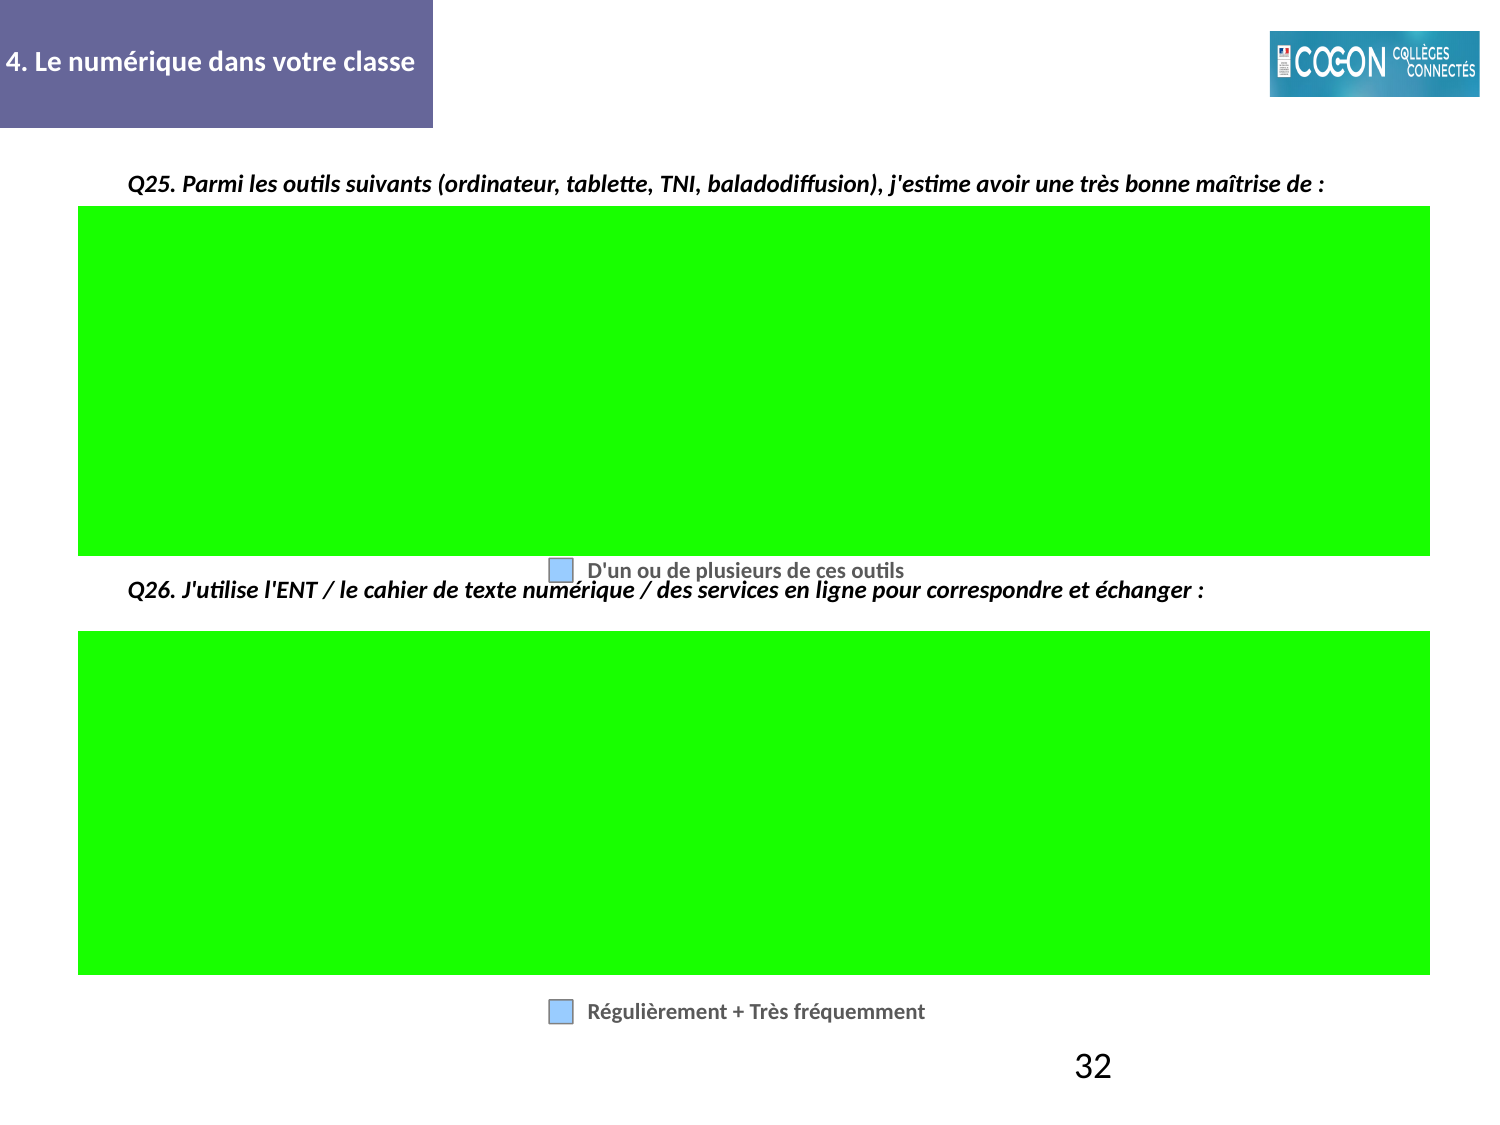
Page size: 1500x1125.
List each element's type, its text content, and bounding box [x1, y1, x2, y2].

picture [78, 631, 1430, 975]
text_box Régulièrement + Très fréquemment [572, 993, 981, 1059]
text_box 4. Le numérique dans votre classe [0, 0, 433, 128]
text_box <numéro> [1059, 1042, 1397, 1103]
text_box Q26. J'utilise l'ENT / le cahier de texte numérique / des services en ligne pour correspondre et échanger : [113, 573, 1406, 622]
text_box D'un ou de plusieurs de ces outils [572, 556, 963, 600]
text_box Q25. Parmi les outils suivants (ordinateur, tablette, TNI, baladodiffusion), j'estime avoir une très bonne maîtrise de : [112, 166, 1407, 206]
picture [78, 206, 1430, 556]
text_box [549, 999, 572, 1024]
text_box [549, 558, 572, 583]
picture [1269, 31, 1480, 97]
